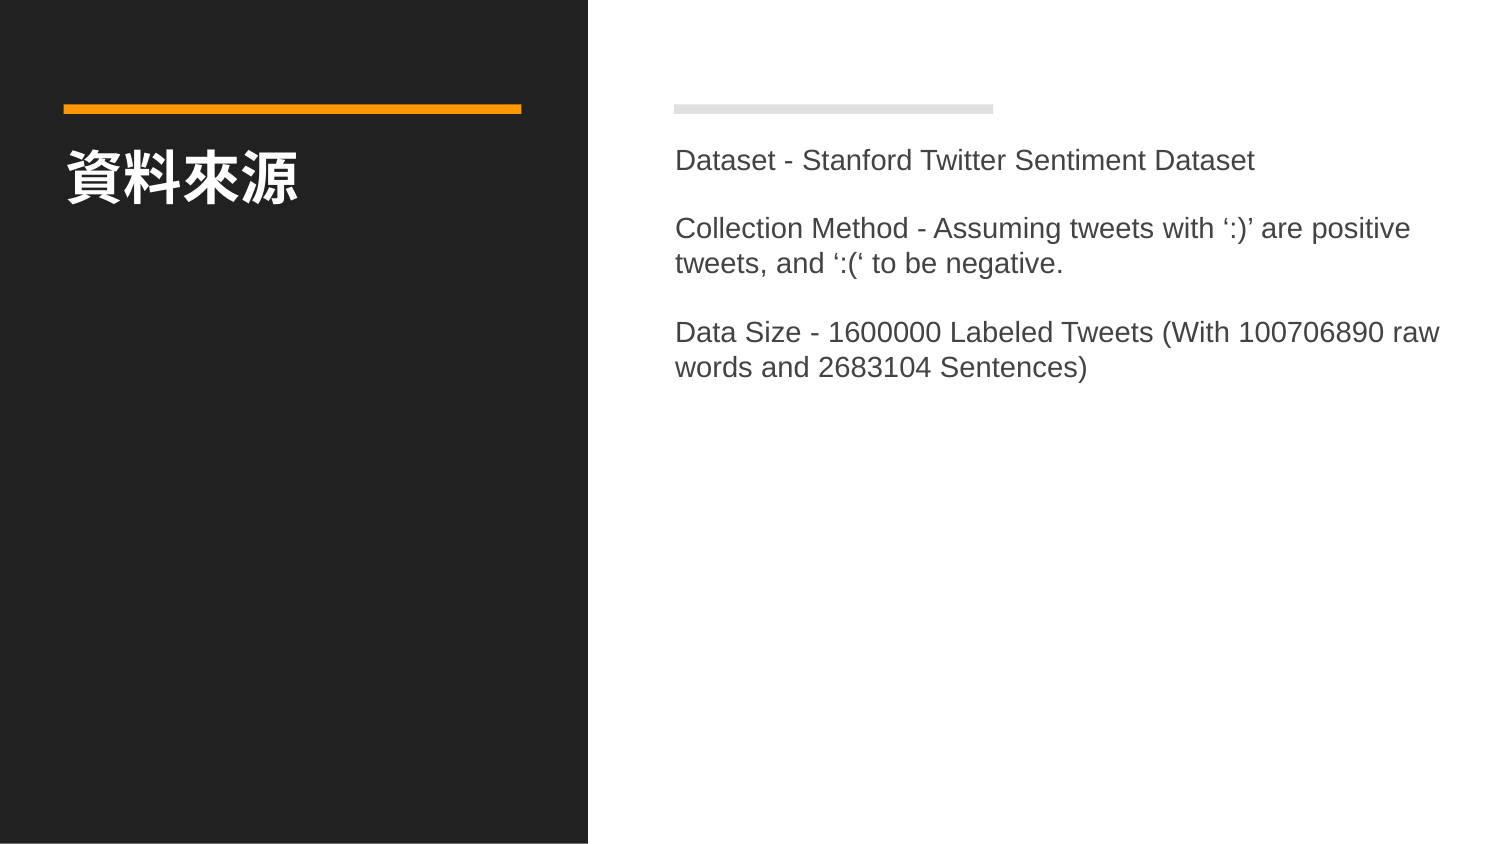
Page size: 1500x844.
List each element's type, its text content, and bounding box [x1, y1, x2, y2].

title 資料來源 [50, 126, 521, 743]
list Dataset - Stanford Twitter Sentiment Dataset Collection Method - Assuming tweets with ‘:)’ are positive tweets, and ‘:(‘ to be negative. Data Size - 1600000 Labeled Tweets (With 100706890 raw words and 2683104 Sentences) [659, 126, 1467, 752]
